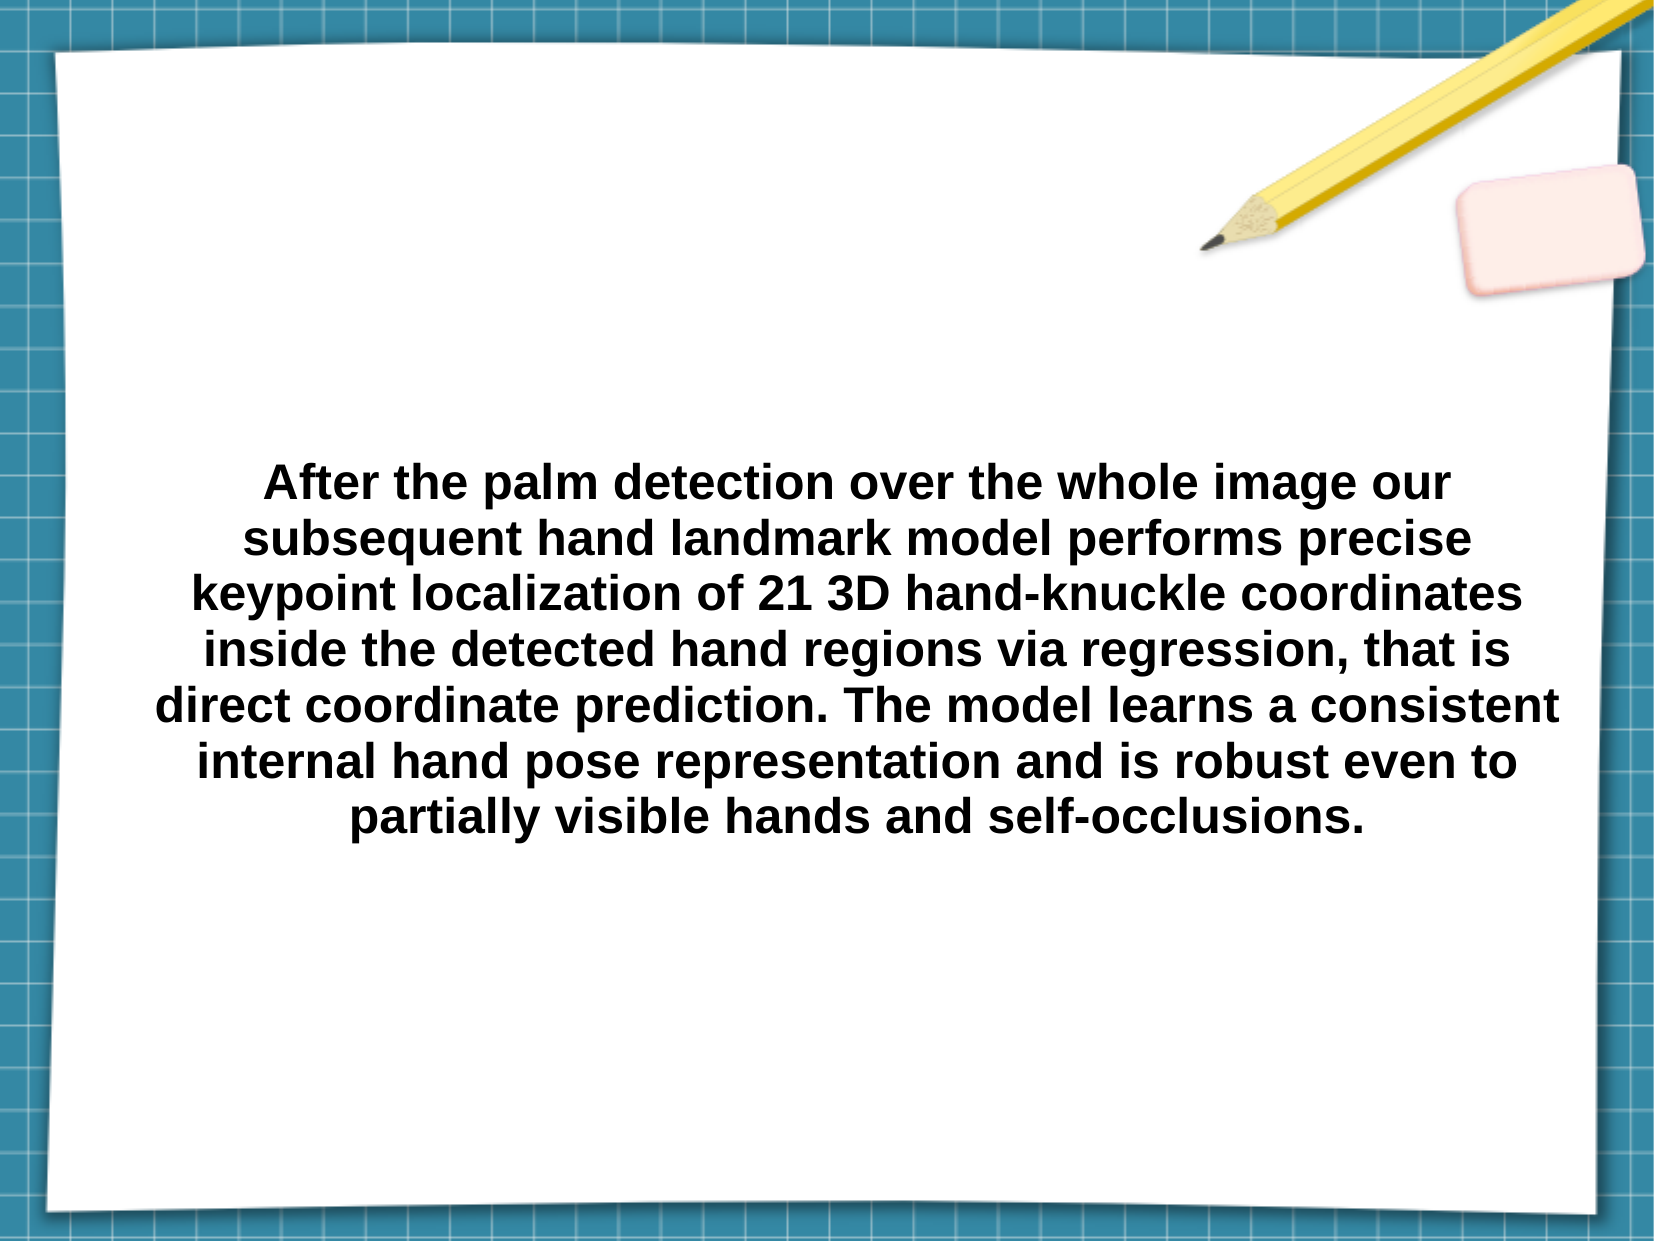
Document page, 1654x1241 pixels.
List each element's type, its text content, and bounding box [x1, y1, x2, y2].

title After the palm detection over the whole image our subsequent hand landmark model performs precise keypoint localization of 21 3D hand-knuckle coordinates inside the detected hand regions via regression, that is direct coordinate prediction. The model learns a consistent internal hand pose representation and is robust even to partially visible hands and self-occlusions. [78, 277, 1567, 910]
picture [0, 0, 1654, 1241]
